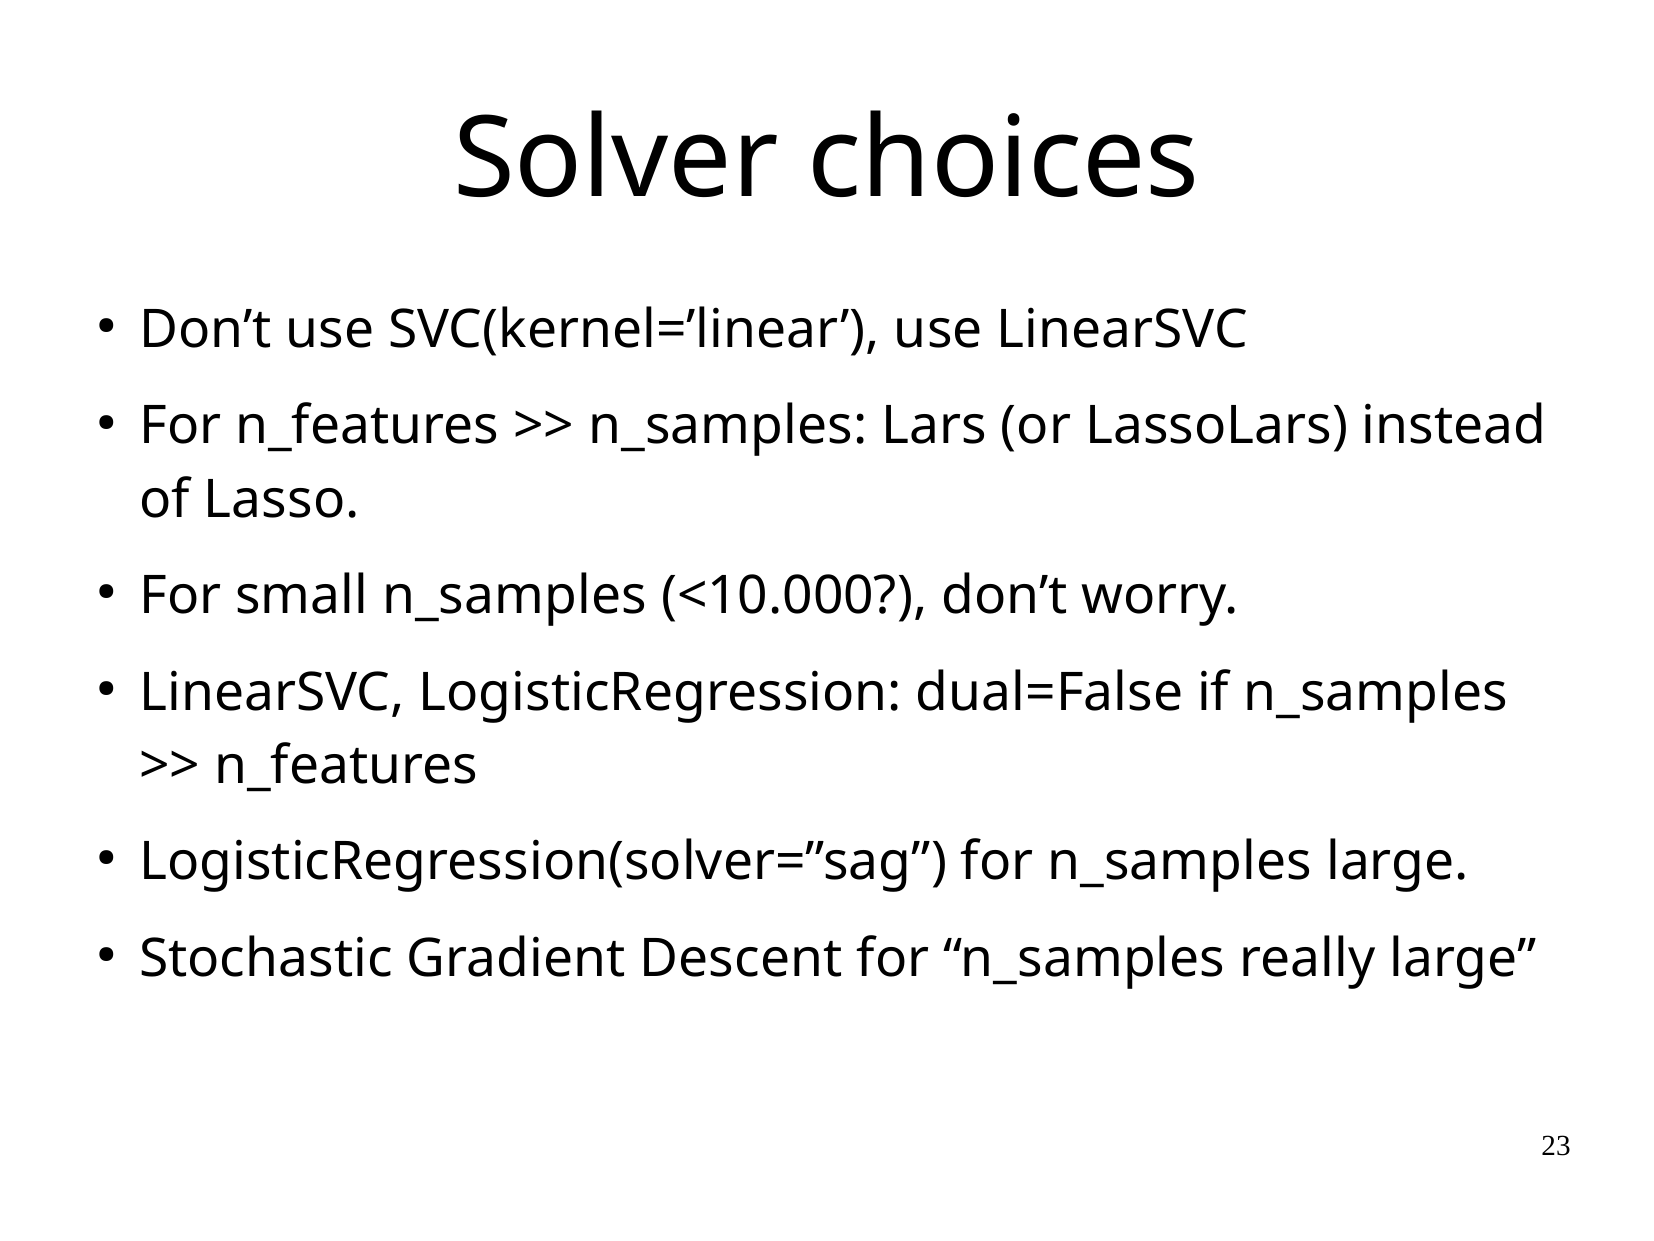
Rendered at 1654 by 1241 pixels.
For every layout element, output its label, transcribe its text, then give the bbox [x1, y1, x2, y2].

list Don’t use SVC(kernel=’linear’), use LinearSVC For n_features >> n_samples: Lars (or LassoLars) instead of Lasso. For small n_samples (<10.000?), don’t worry. LinearSVC, LogisticRegression: dual=False if n_samples >> n_features LogisticRegression(solver=”sag”) for n_samples large. Stochastic Gradient Descent for “n_samples really large” [82, 290, 1571, 1010]
title Solver choices [82, 49, 1571, 257]
